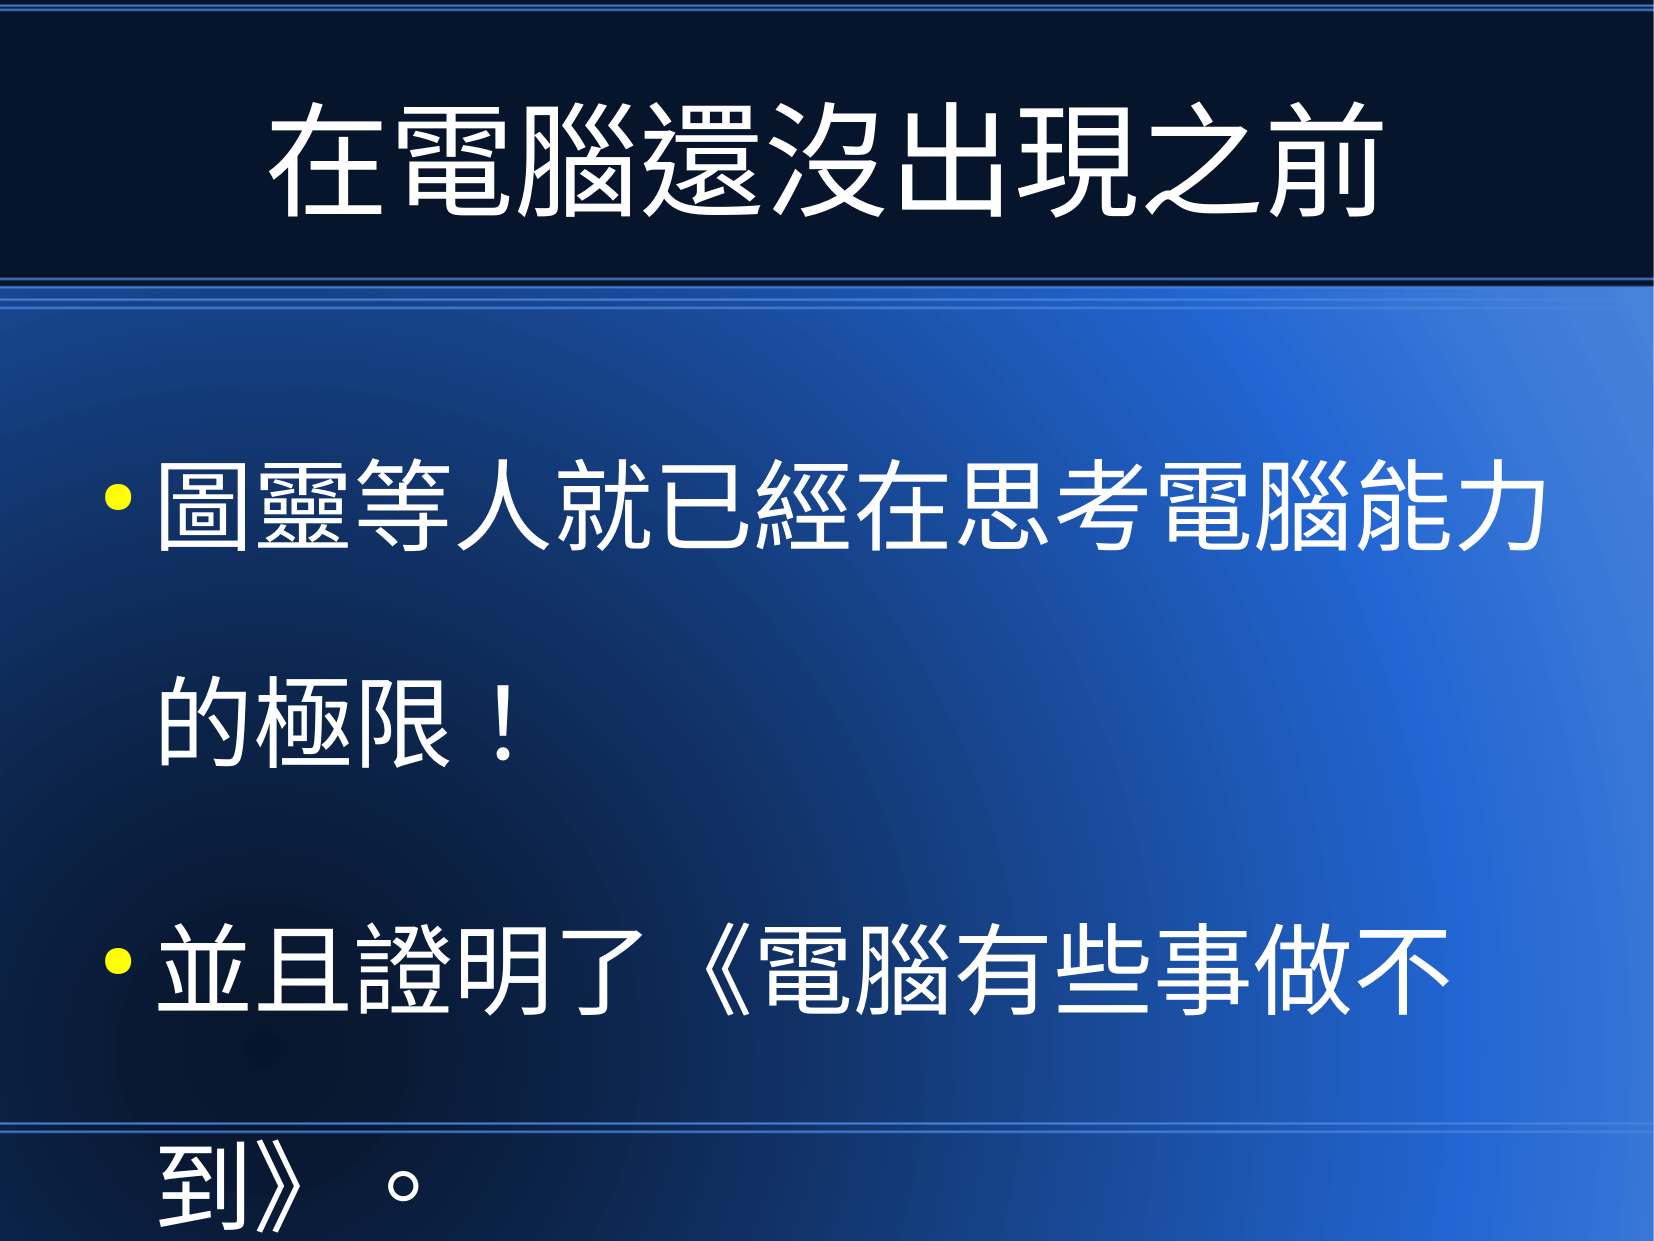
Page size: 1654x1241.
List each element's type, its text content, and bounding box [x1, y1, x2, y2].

list 圖靈等人就已經在思考電腦能力的極限！ 並且證明了《電腦有些事做不到》。 [82, 355, 1571, 1241]
picture [0, 0, 1654, 1241]
title 在電腦還沒出現之前 [82, 49, 1571, 257]
